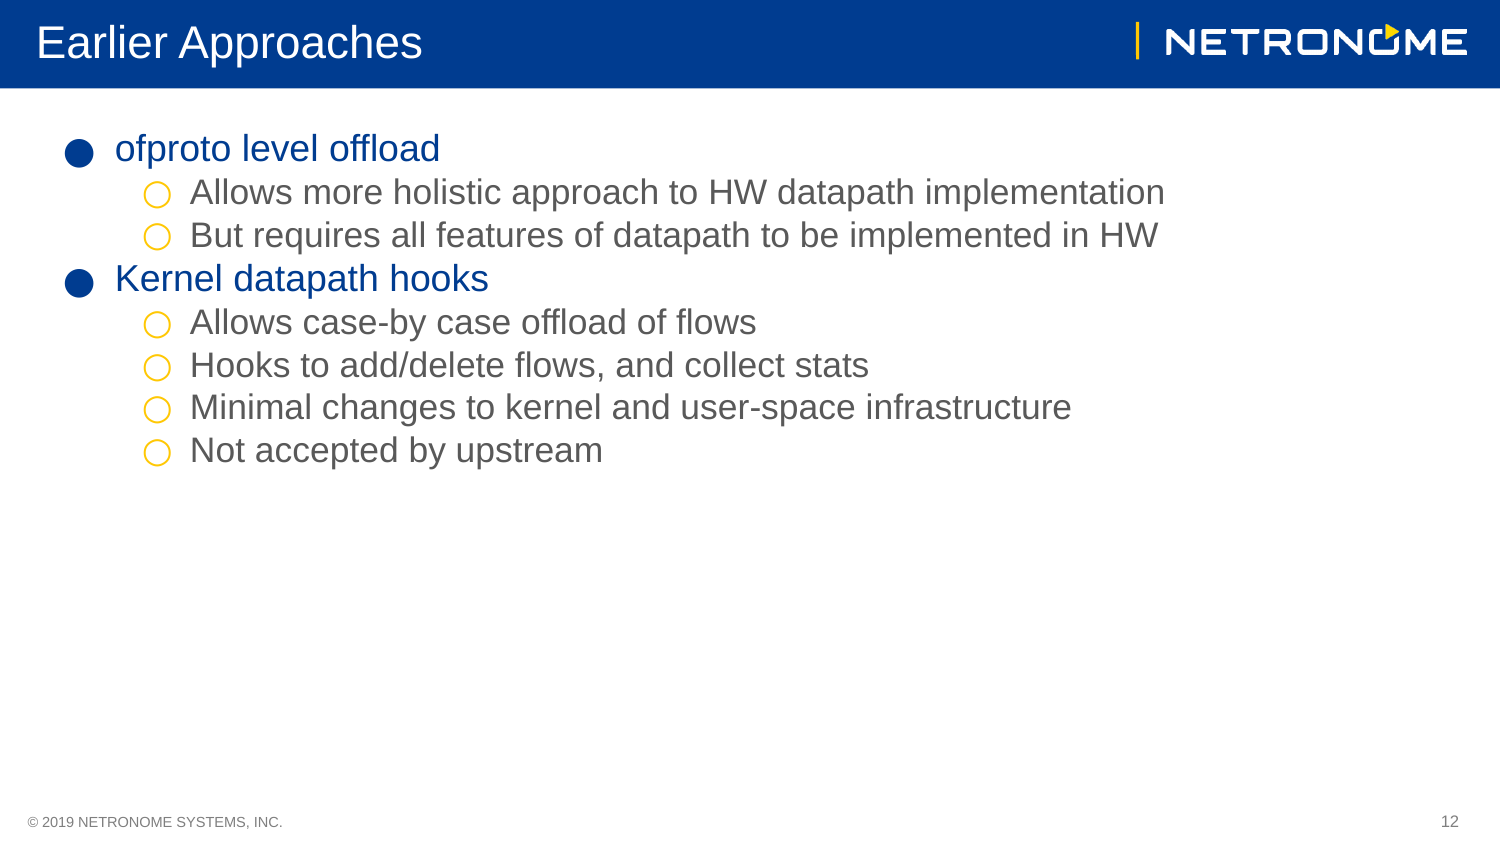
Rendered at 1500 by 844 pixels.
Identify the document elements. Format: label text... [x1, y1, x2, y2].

title Earlier Approaches [20, 0, 1113, 89]
list ofproto level offload Allows more holistic approach to HW datapath implementation But requires all features of datapath to be implemented in HW Kernel datapath hooks Allows case-by case offload of flows Hooks to add/delete flows, and collect stats Minimal changes to kernel and user-space infrastructure Not accepted by upstream [24, 109, 1463, 772]
picture [1162, 21, 1473, 62]
